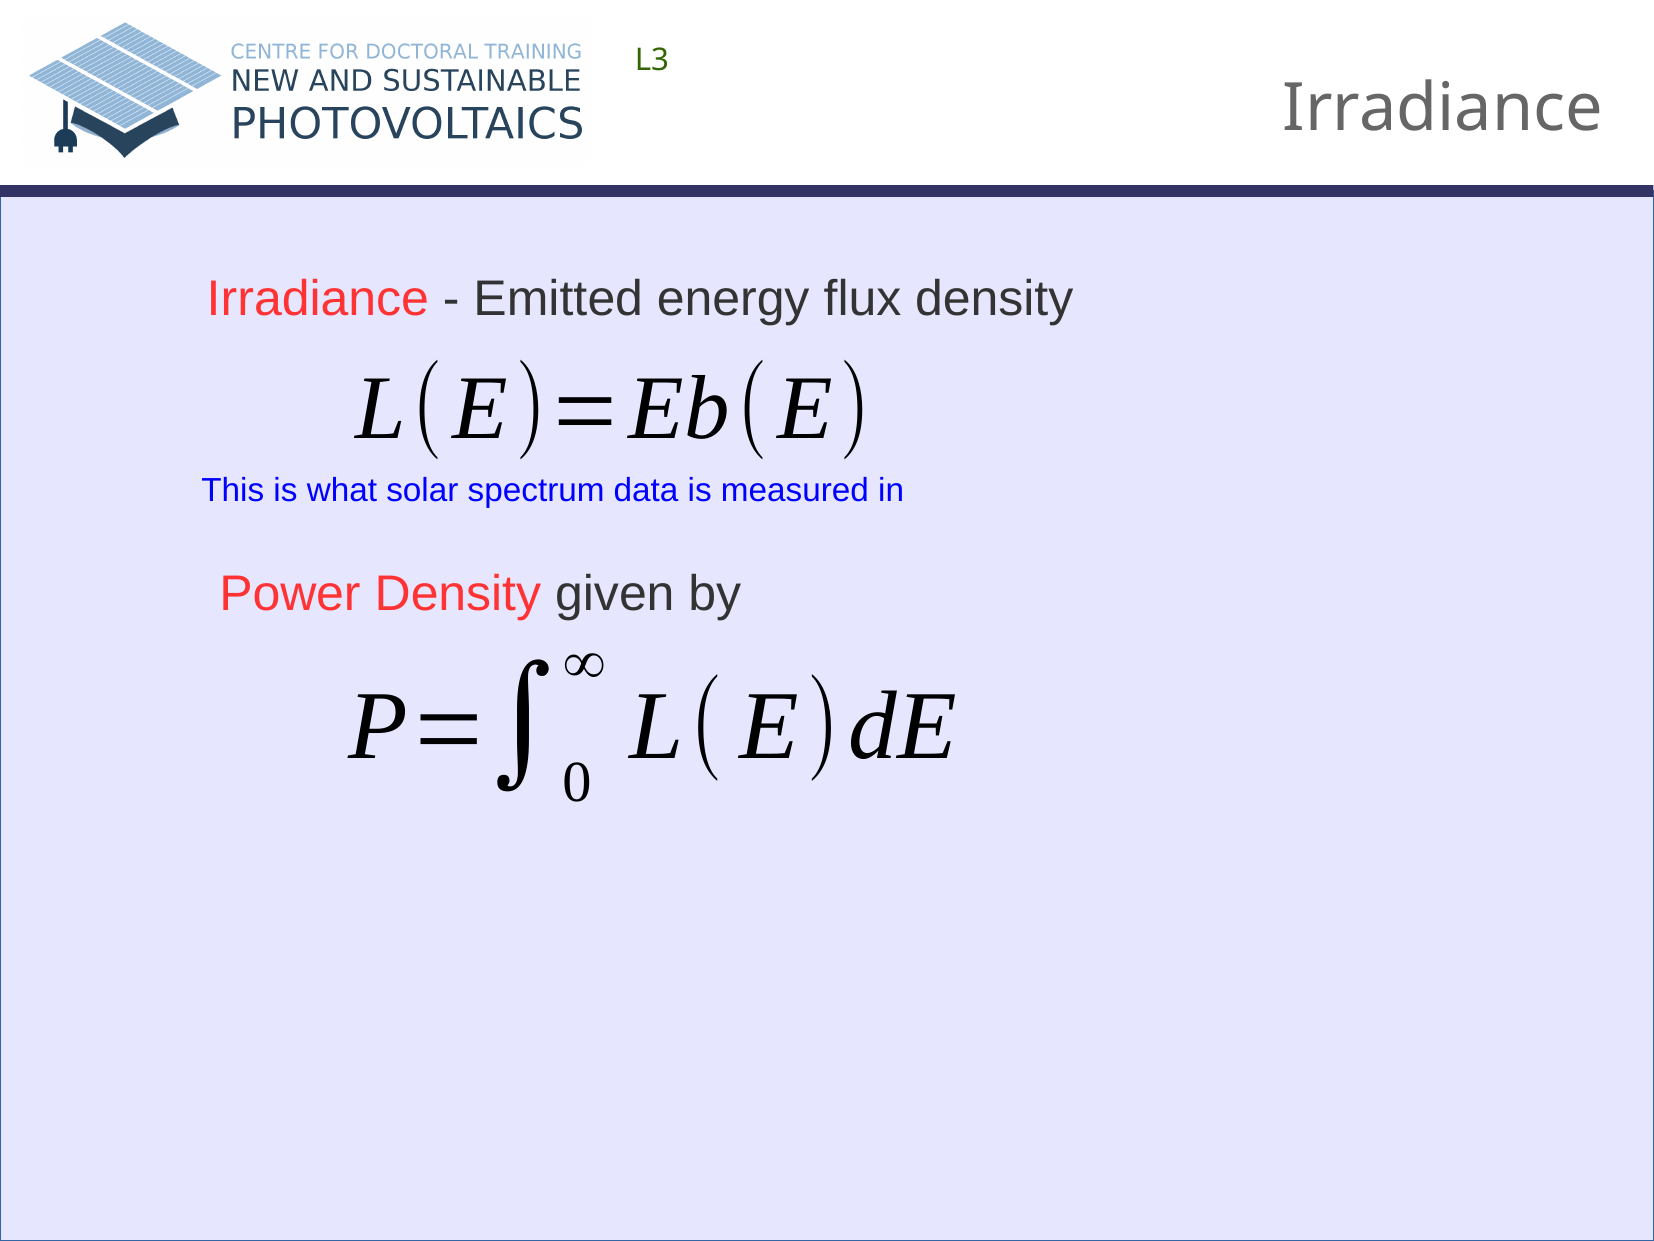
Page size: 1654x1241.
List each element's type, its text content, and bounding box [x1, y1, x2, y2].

text_box Irradiance - Emitted energy flux density [188, 259, 1092, 337]
text_box [0, 197, 1654, 1241]
chart [318, 649, 982, 812]
text_box This is what solar spectrum data is measured in [183, 460, 924, 519]
text_box Power Density given by [201, 555, 760, 633]
chart [327, 352, 895, 460]
picture [19, 17, 591, 166]
text_box L3 [620, 29, 880, 80]
text_box Irradiance [767, 51, 1619, 142]
